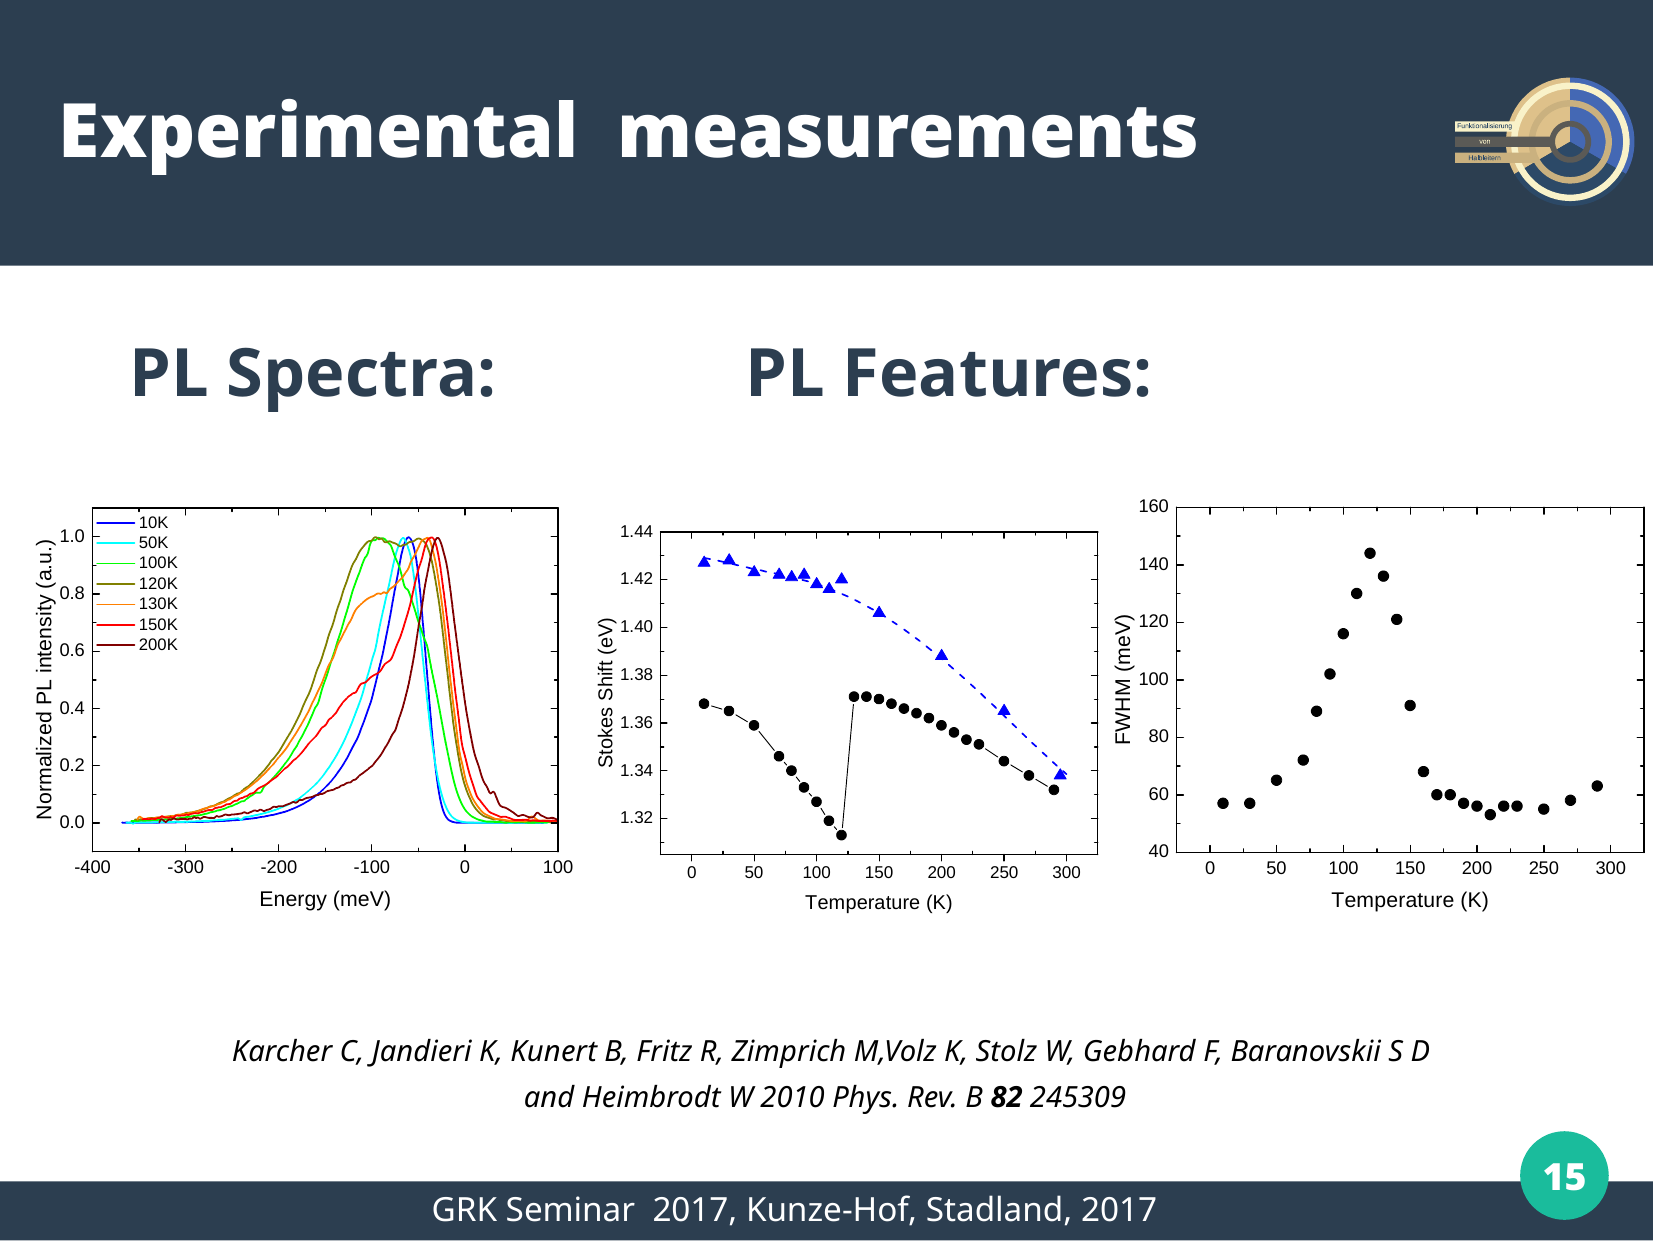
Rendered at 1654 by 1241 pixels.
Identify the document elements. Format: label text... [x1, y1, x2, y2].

list PL Features: [674, 324, 1410, 1000]
title Experimental measurements [58, 49, 1594, 207]
picture [1108, 495, 1646, 914]
text_box Karcher C, Jandieri K, Kunert B, Fritz R, Zimprich M,Volz K, Stolz W, Gebhard F, Baranovskii S D and Heimbrodt W 2010 Phys. Rev. B 82 245309 [195, 1000, 1456, 1115]
text_box GRK Seminar 2017, Kunze-Hof, Stadland, 2017 [135, 1178, 1456, 1241]
list PL Spectra: [58, 324, 809, 1152]
picture [1455, 77, 1636, 207]
picture [592, 520, 1099, 916]
picture [30, 506, 575, 913]
